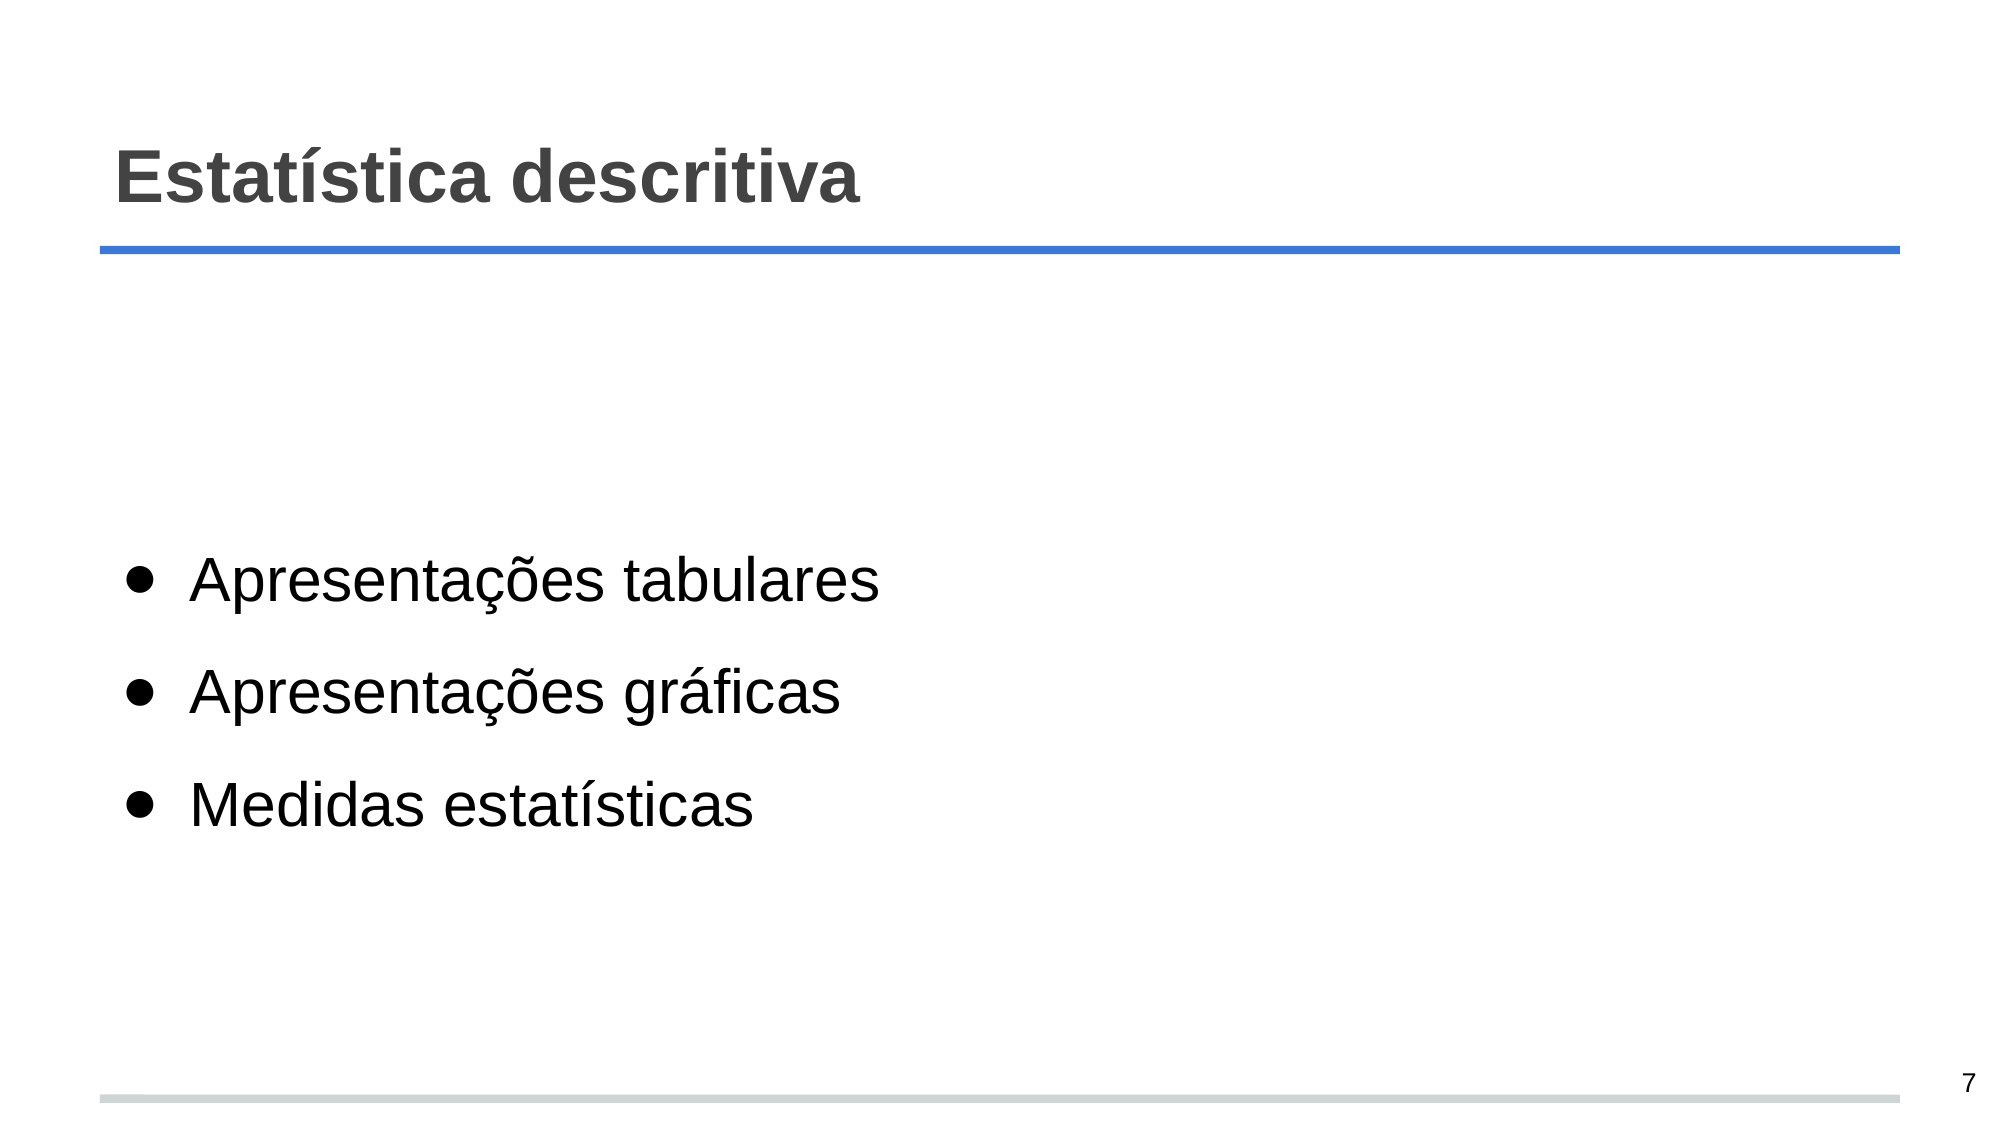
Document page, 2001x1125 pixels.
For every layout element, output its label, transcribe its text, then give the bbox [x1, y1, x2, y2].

title Estatística descritiva [99, 45, 1900, 233]
list Apresentações tabulares Apresentações gráficas Medidas estatísticas [99, 262, 1900, 1078]
slide_number <number> [1871, 1038, 1992, 1125]
